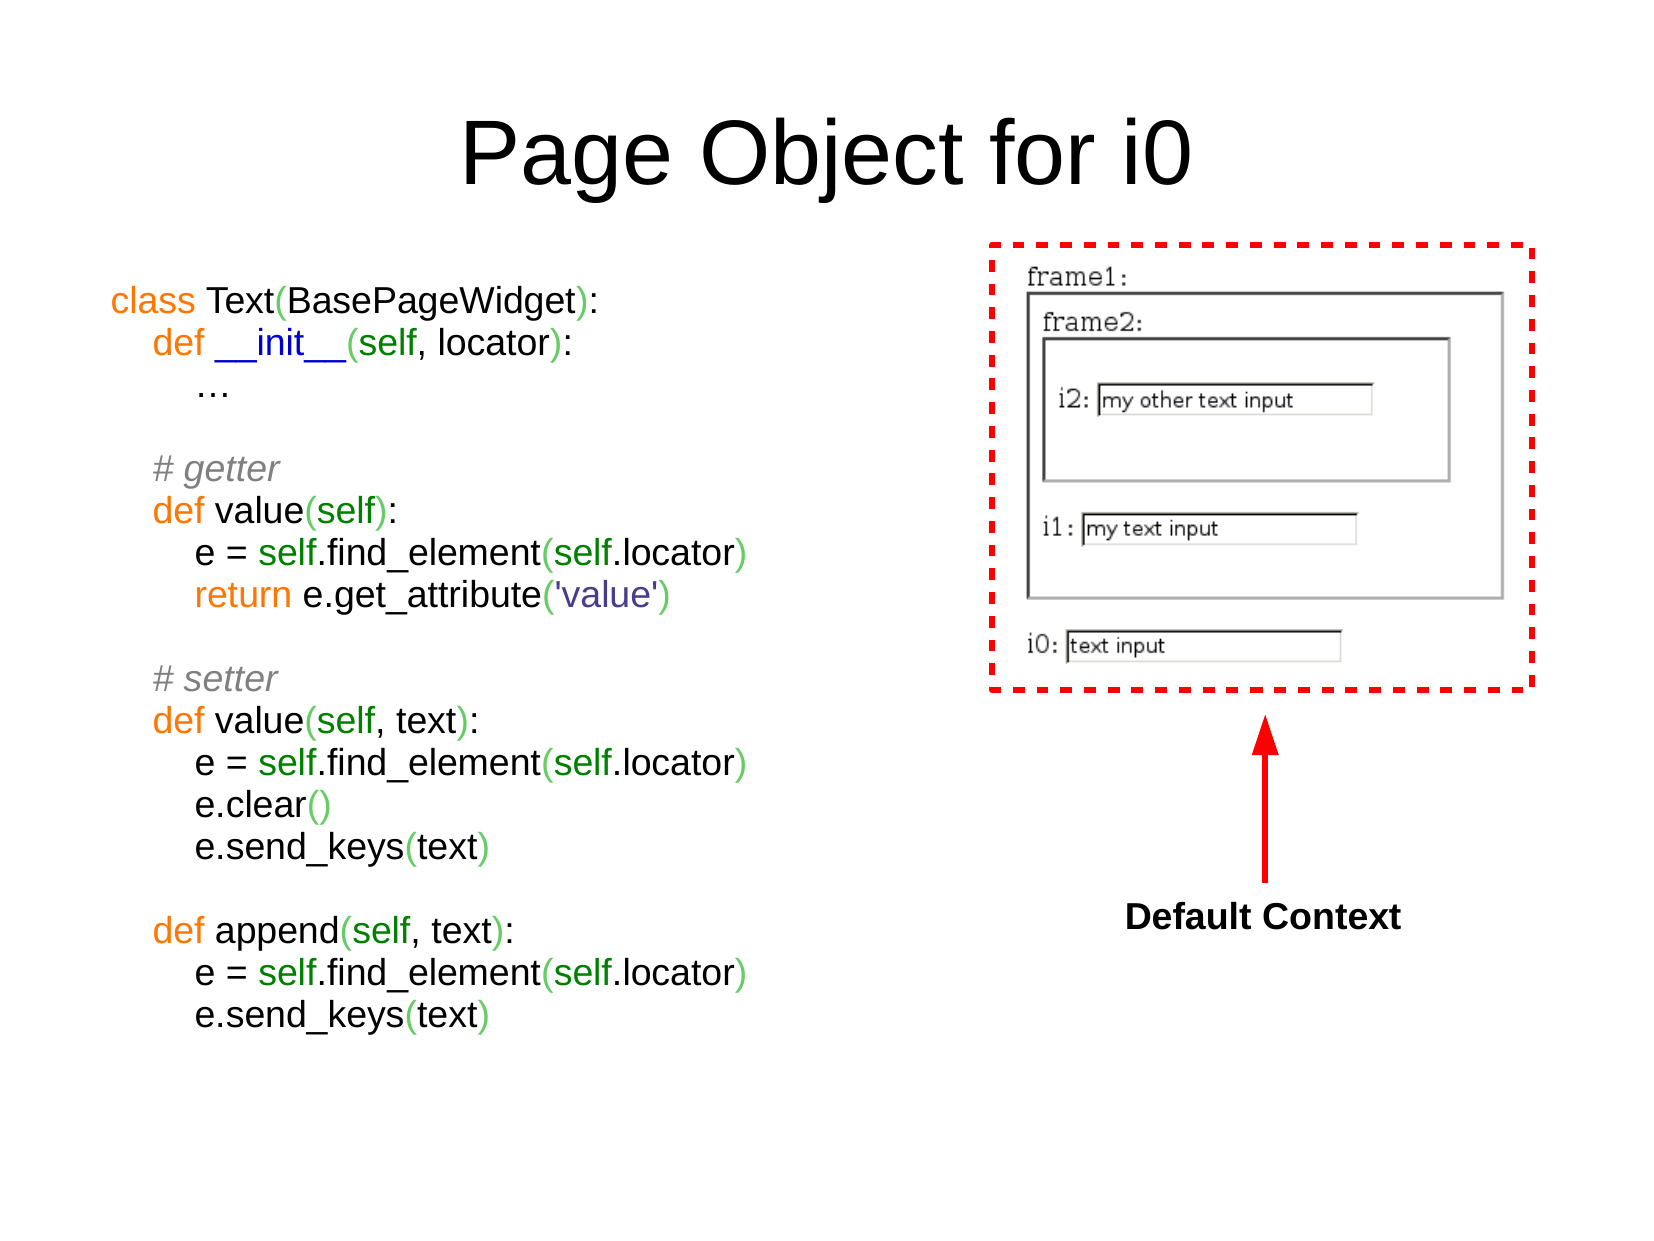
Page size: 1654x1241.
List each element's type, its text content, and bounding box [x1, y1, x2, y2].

text_box class Text(BasePageWidget): def __init__(self, locator): … # getter def value(self): e = self.find_element(self.locator) return e.get_attribute('value') # setter def value(self, text): e = self.find_element(self.locator) e.clear() e.send_keys(text) def append(self, text): e = self.find_element(self.locator) e.send_keys(text) [95, 272, 763, 1086]
title Page Object for i0 [82, 49, 1571, 257]
picture [1016, 253, 1509, 676]
text_box Default Context [1110, 888, 1417, 946]
